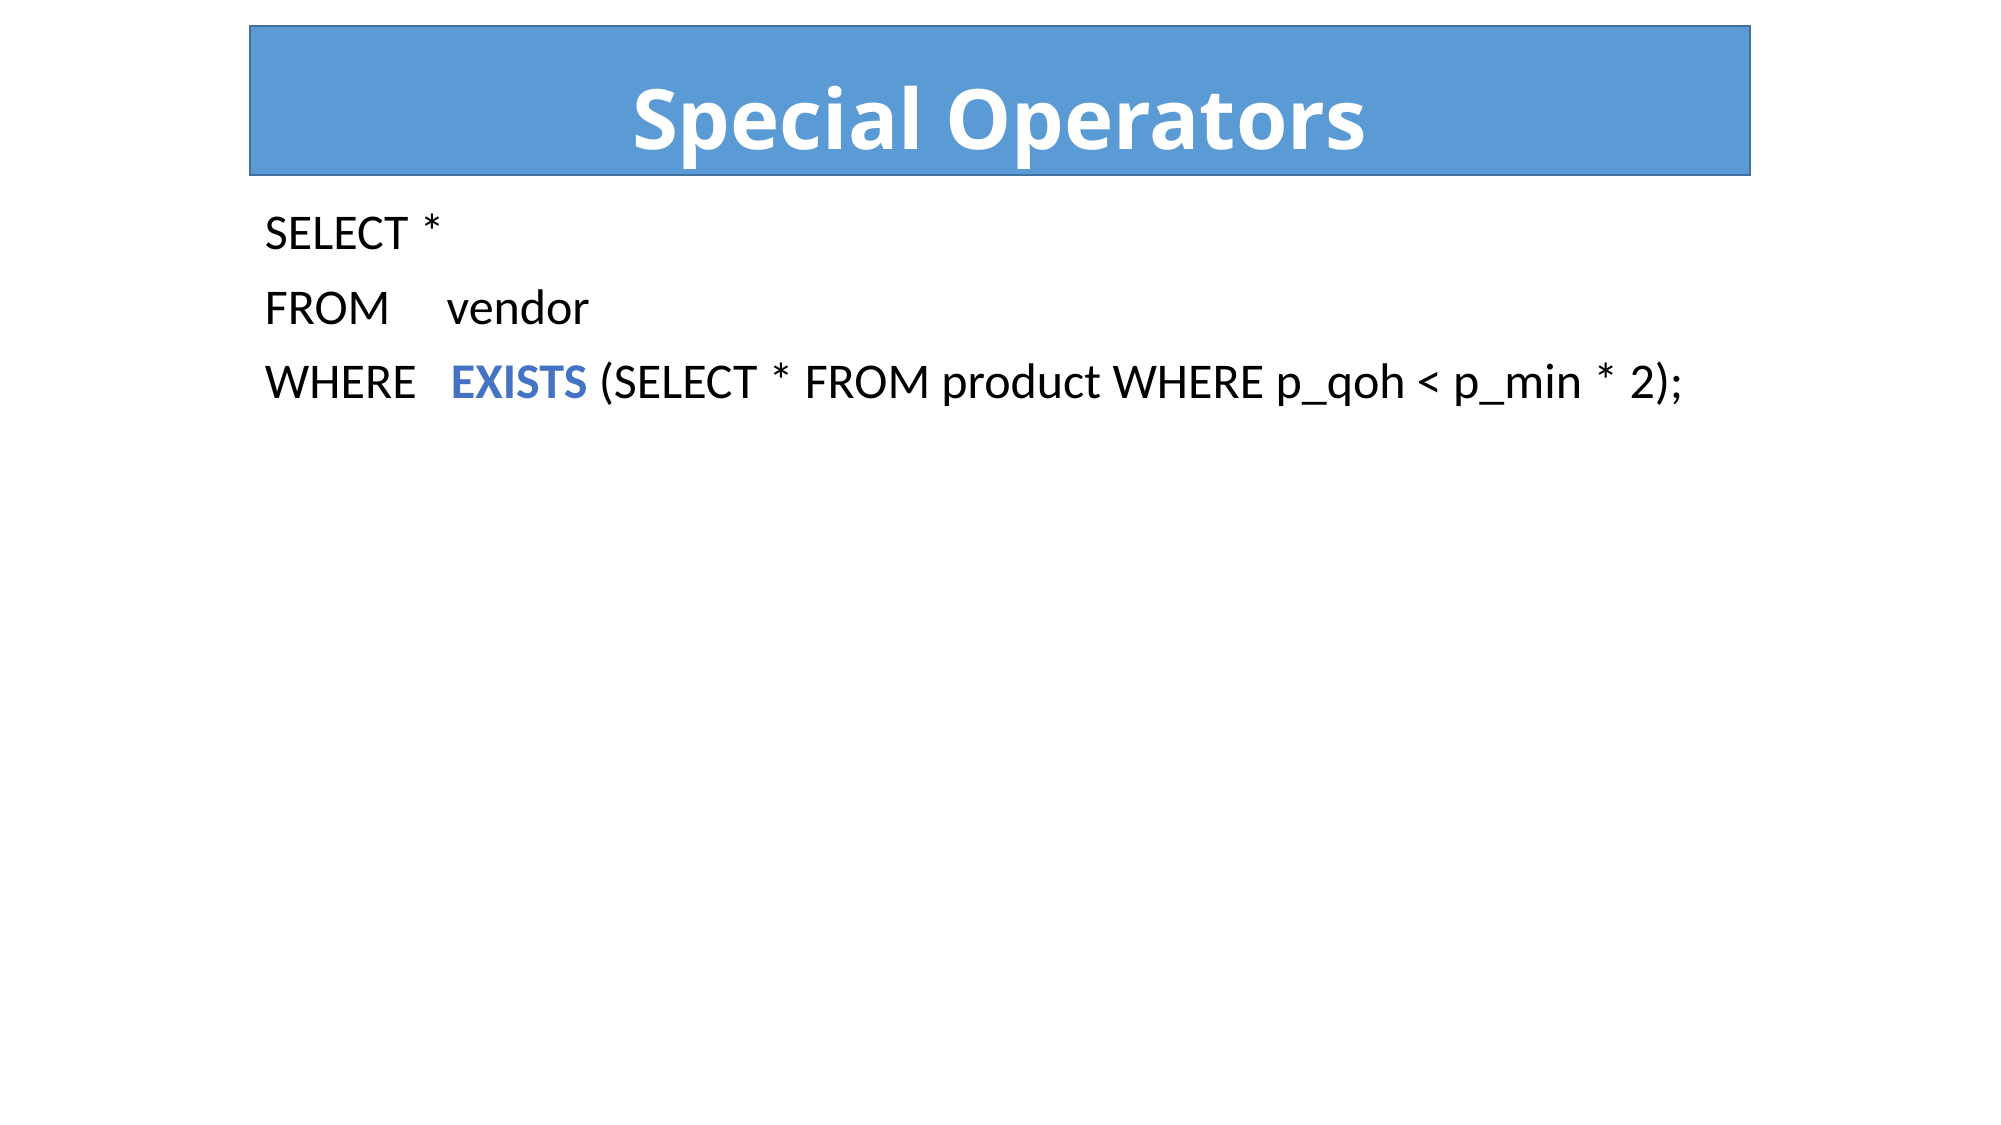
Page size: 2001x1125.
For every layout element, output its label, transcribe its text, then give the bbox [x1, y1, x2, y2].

title Special Operators [249, 26, 1750, 176]
subtitle SELECT * FROM vendor WHERE EXISTS (SELECT * FROM product WHERE p_qoh < p_min * 2); [249, 198, 1750, 1107]
